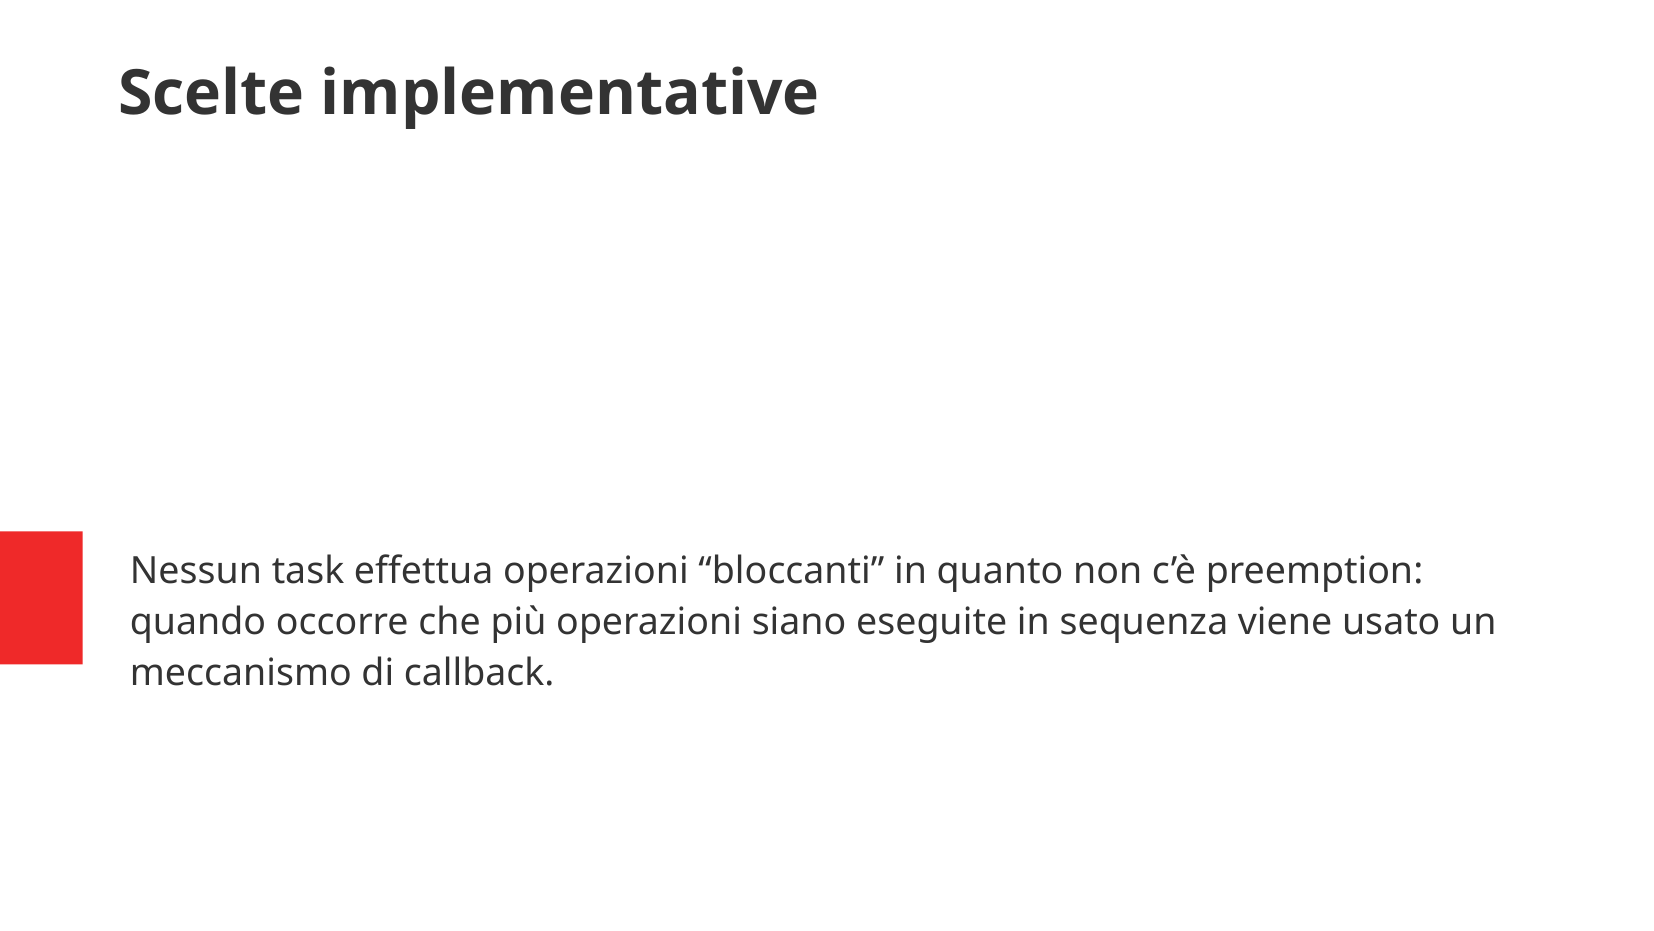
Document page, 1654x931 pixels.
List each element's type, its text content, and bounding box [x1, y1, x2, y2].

list Nessun task effettua operazioni “bloccanti” in quanto non c’è preemption: quando occorre che più operazioni siano eseguite in sequenza viene usato un meccanismo di callback. [129, 543, 1536, 774]
title Scelte implementative [118, 44, 1524, 222]
